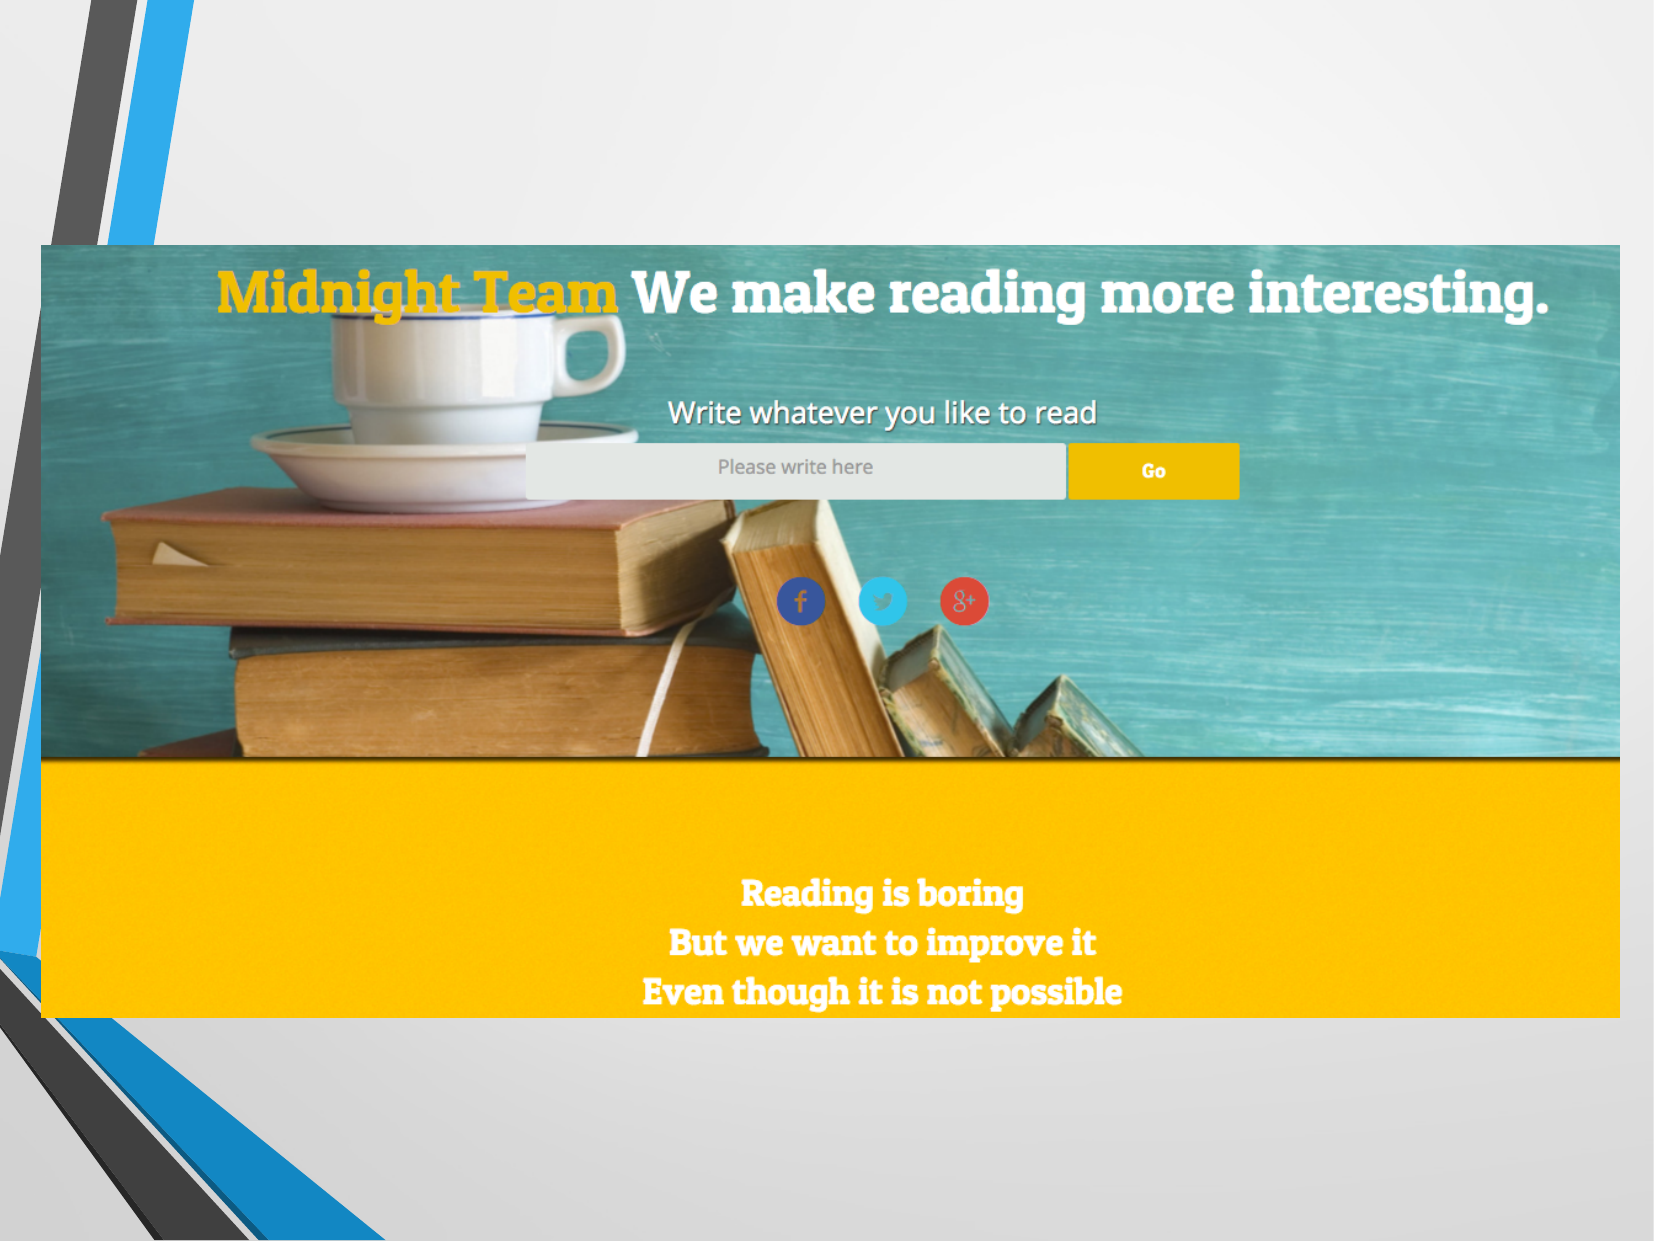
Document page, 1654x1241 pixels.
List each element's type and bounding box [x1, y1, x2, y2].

picture [41, 245, 1620, 1018]
